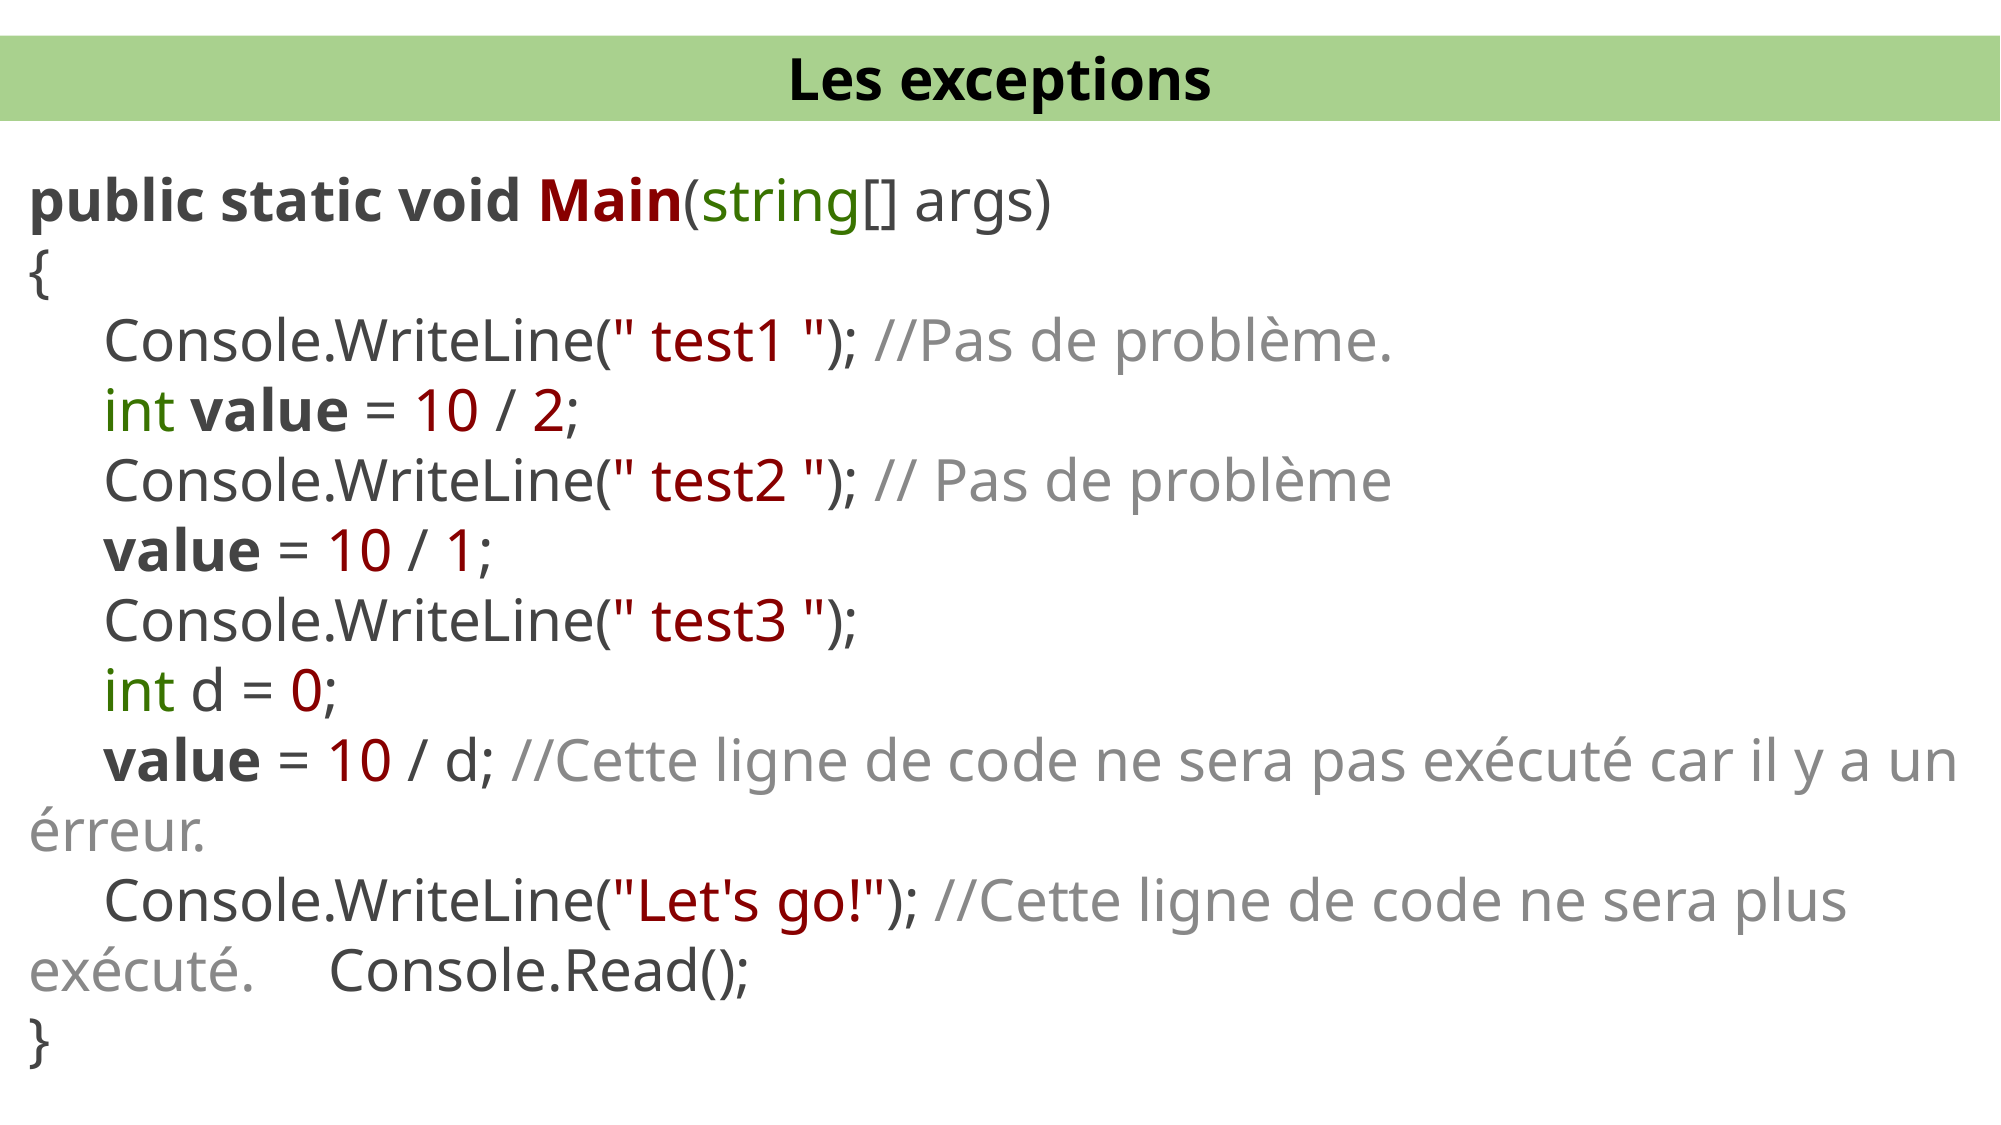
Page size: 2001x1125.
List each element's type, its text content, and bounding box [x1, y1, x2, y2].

title Les exceptions [0, 35, 2000, 121]
text_box public static void Main(string[] args) { Console.WriteLine(" test1 "); //Pas de problème. int value = 10 / 2; Console.WriteLine(" test2 "); // Pas de problème value = 10 / 1; Console.WriteLine(" test3 "); int d = 0; value = 10 / d; //Cette ligne de code ne sera pas exécuté car il y a un érreur. Console.WriteLine("Let's go!"); //Cette ligne de code ne sera plus exécuté. Console.Read(); } [13, 155, 1983, 1019]
